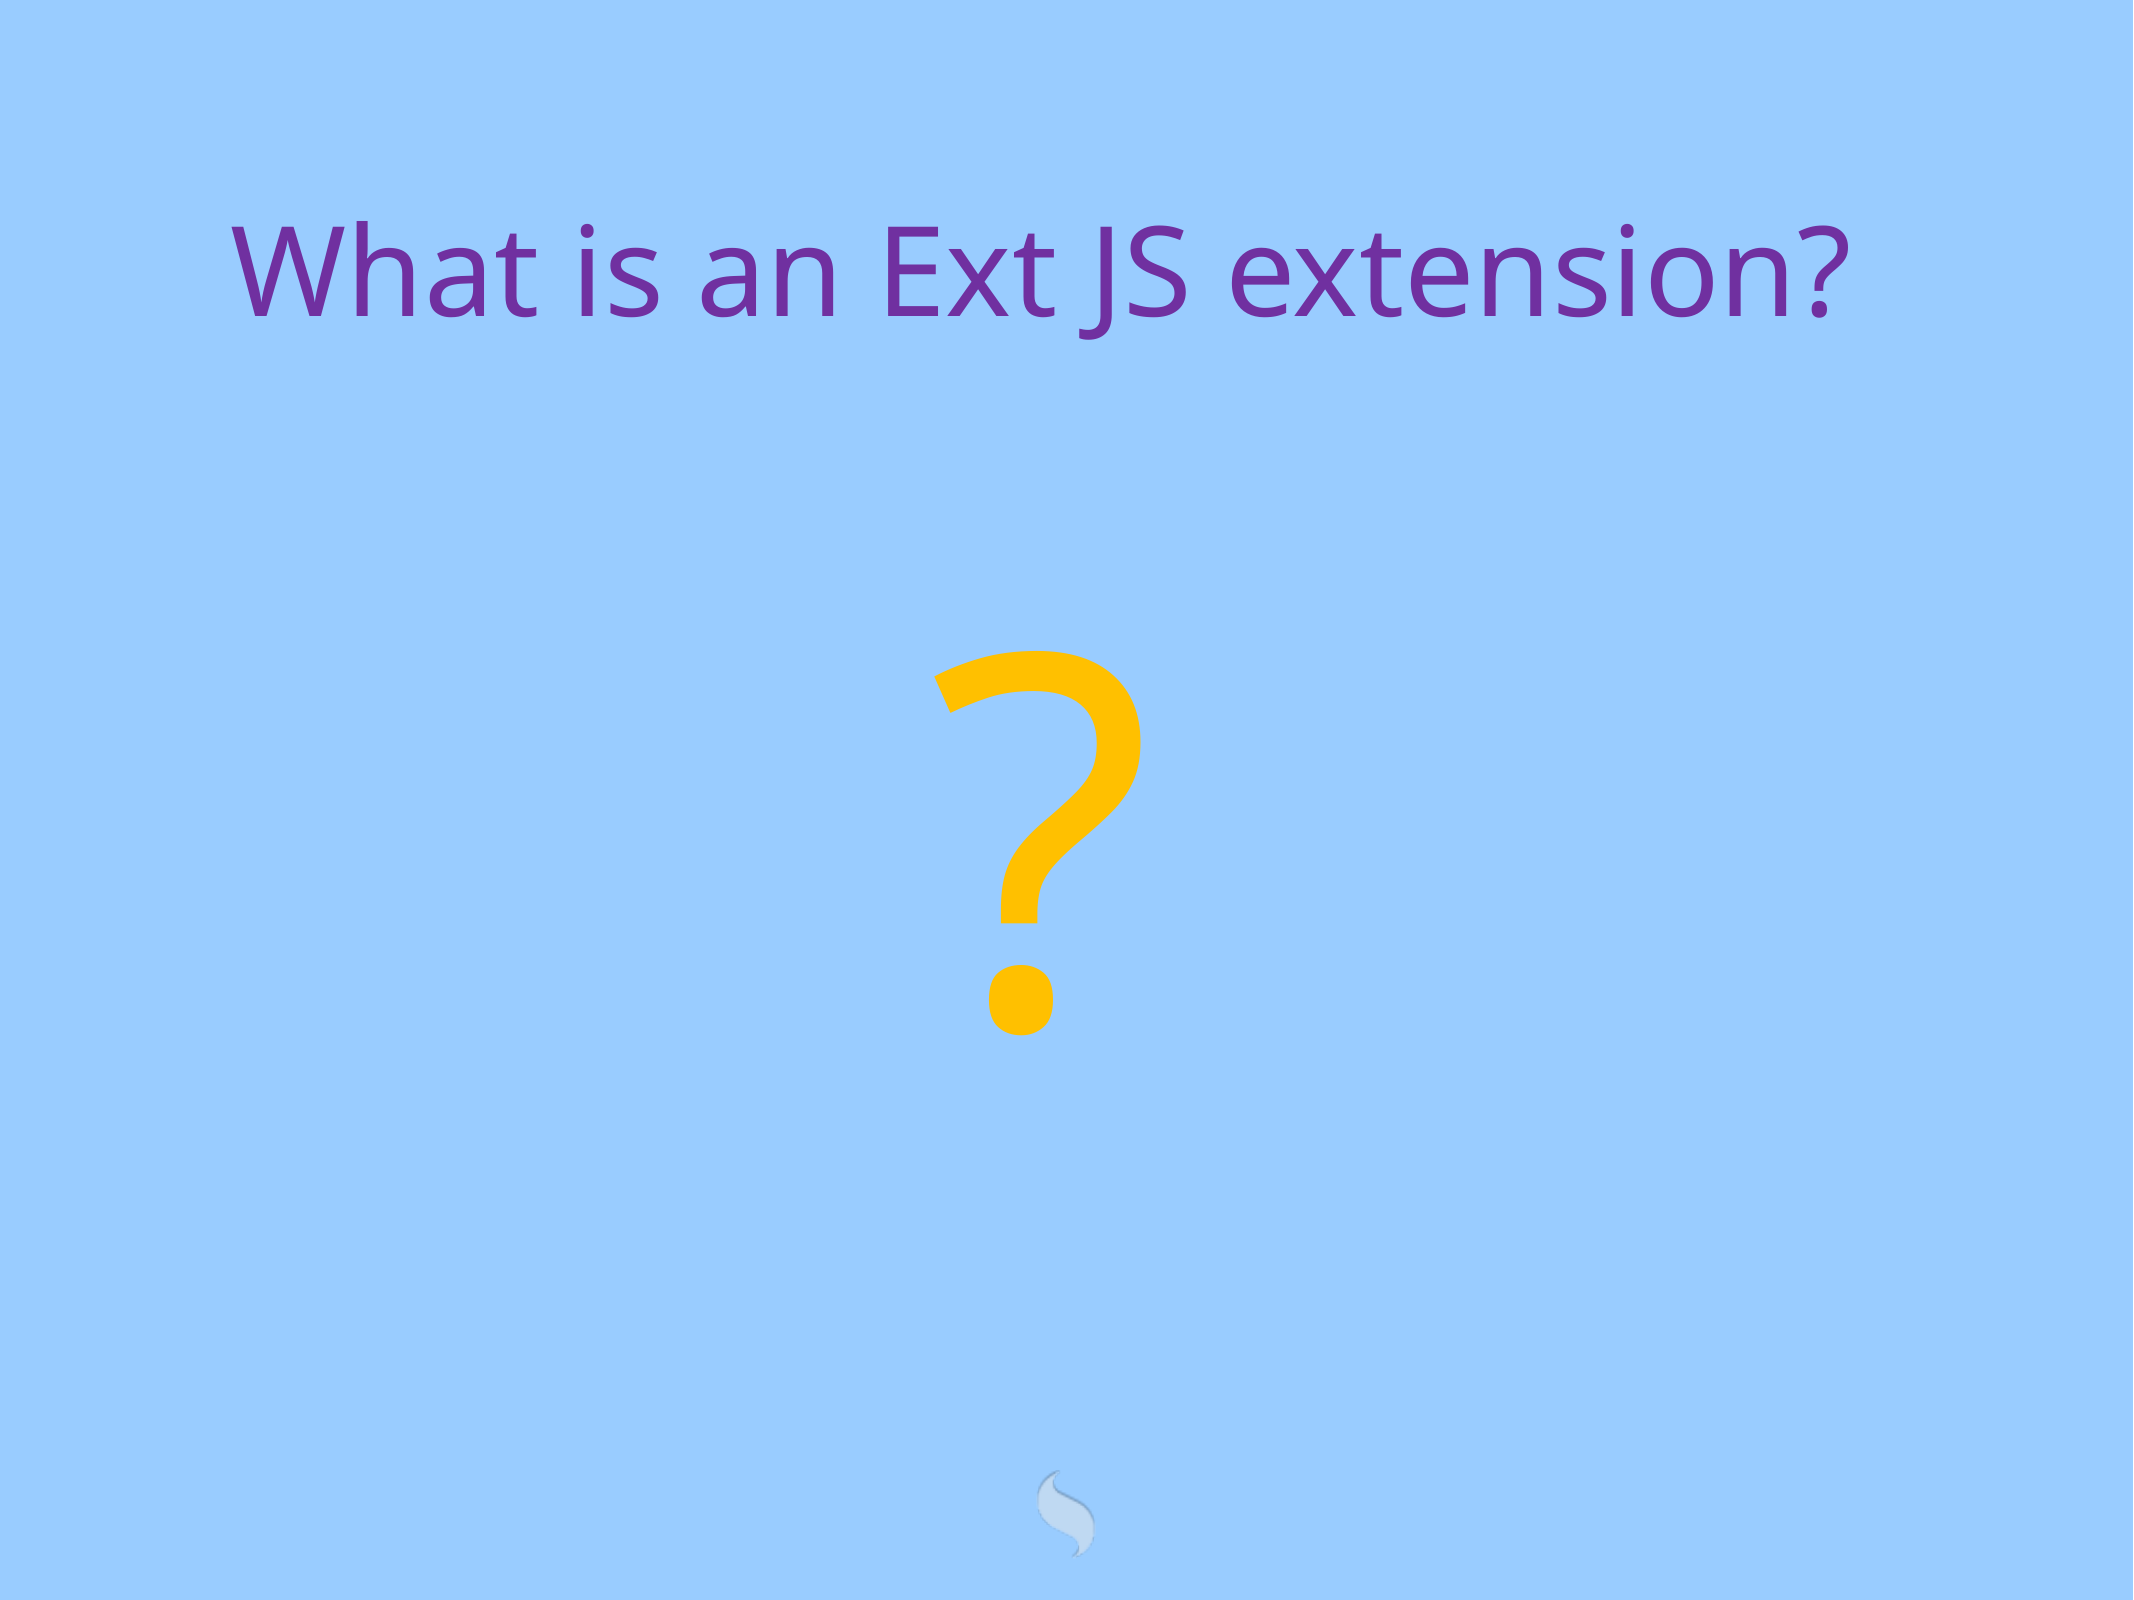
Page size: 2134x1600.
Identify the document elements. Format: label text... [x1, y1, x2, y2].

text_box ? [912, 499, 1171, 1140]
text_box What is an Ext JS extension? [116, 112, 1967, 350]
picture [1035, 1470, 1098, 1561]
